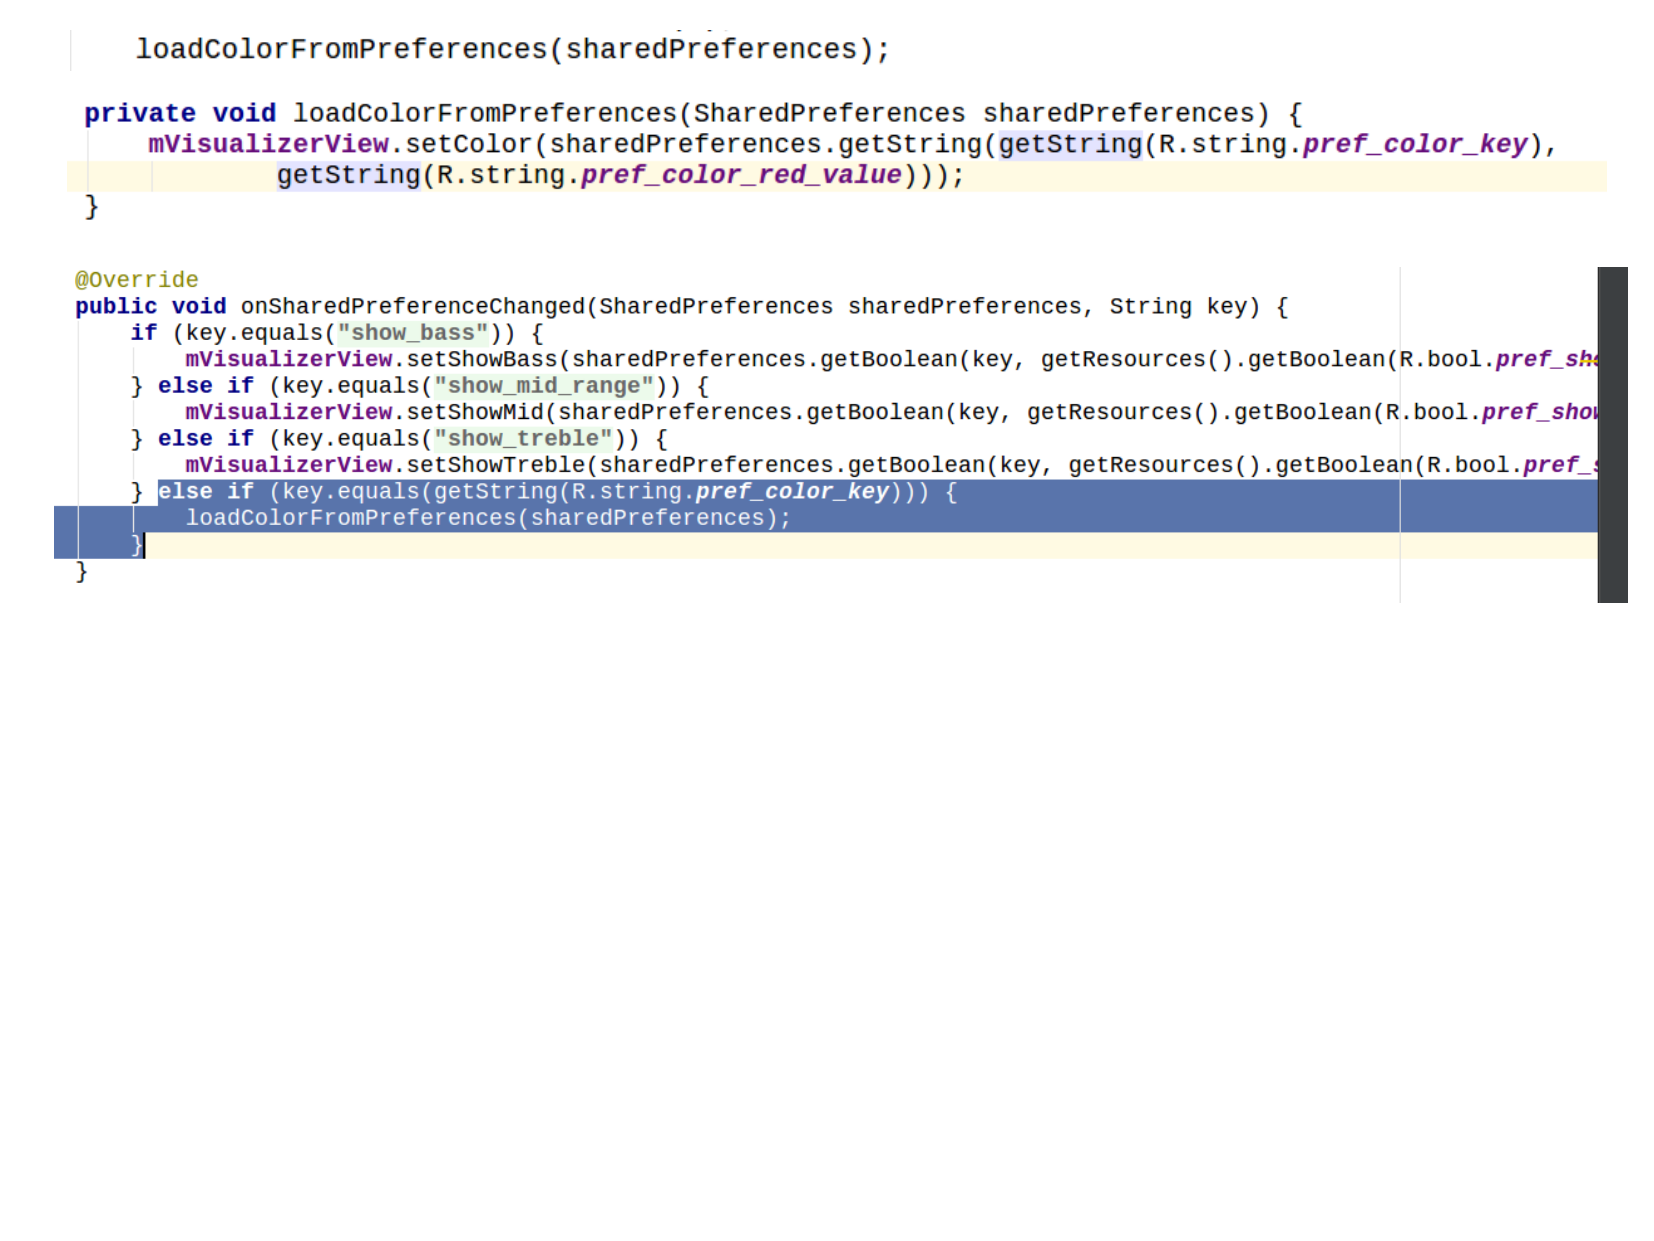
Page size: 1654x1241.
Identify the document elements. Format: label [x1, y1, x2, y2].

picture [54, 267, 1628, 603]
picture [67, 94, 1607, 233]
picture [70, 30, 1565, 71]
